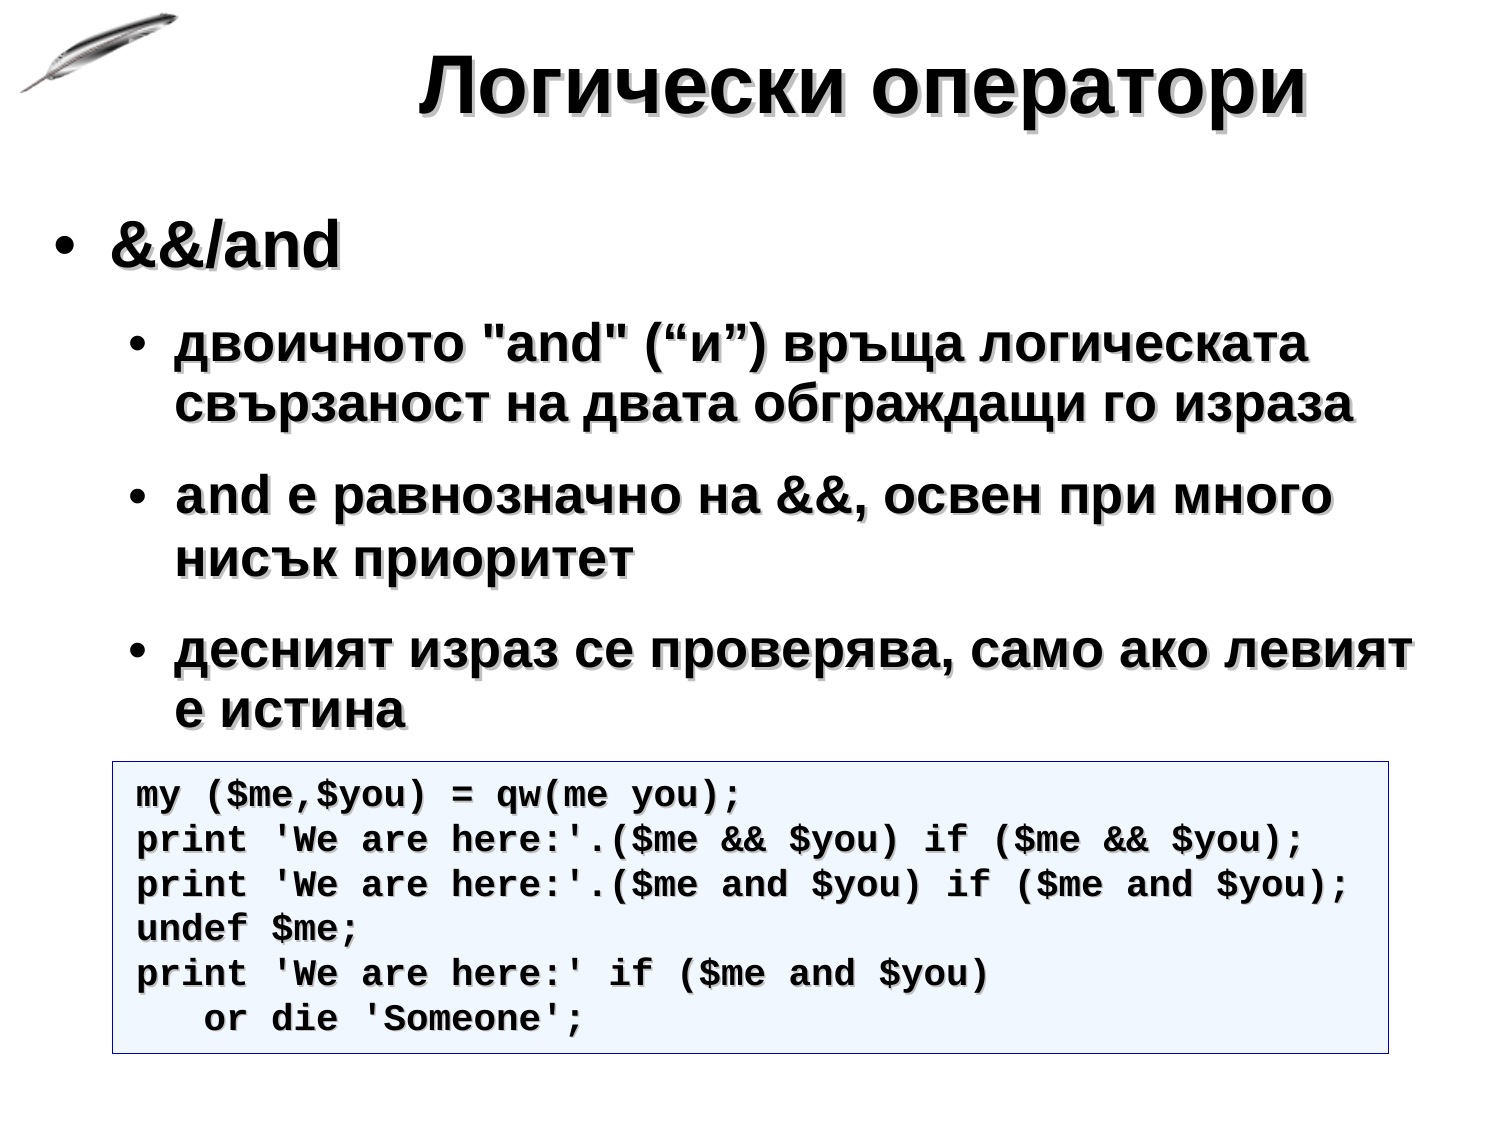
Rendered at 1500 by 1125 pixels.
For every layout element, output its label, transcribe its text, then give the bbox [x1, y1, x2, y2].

list &&/and двоичното "and" (“и”) връща логическата свързаност на двата обграждащи го израза and е равнозначно на &&, освен при много нисък приоритет десният израз се проверява, само ако левият е истина [53, 207, 1447, 1084]
picture [16, 11, 184, 95]
title Логически оператори [419, 0, 1459, 179]
text_box my ($me,$you) = qw(me you); print 'We are here:'.($me && $you) if ($me && $you); print 'We are here:'.($me and $you) if ($me and $you); undef $me; print 'We are here:' if ($me and $you) or die 'Someone'; [112, 761, 1389, 1054]
